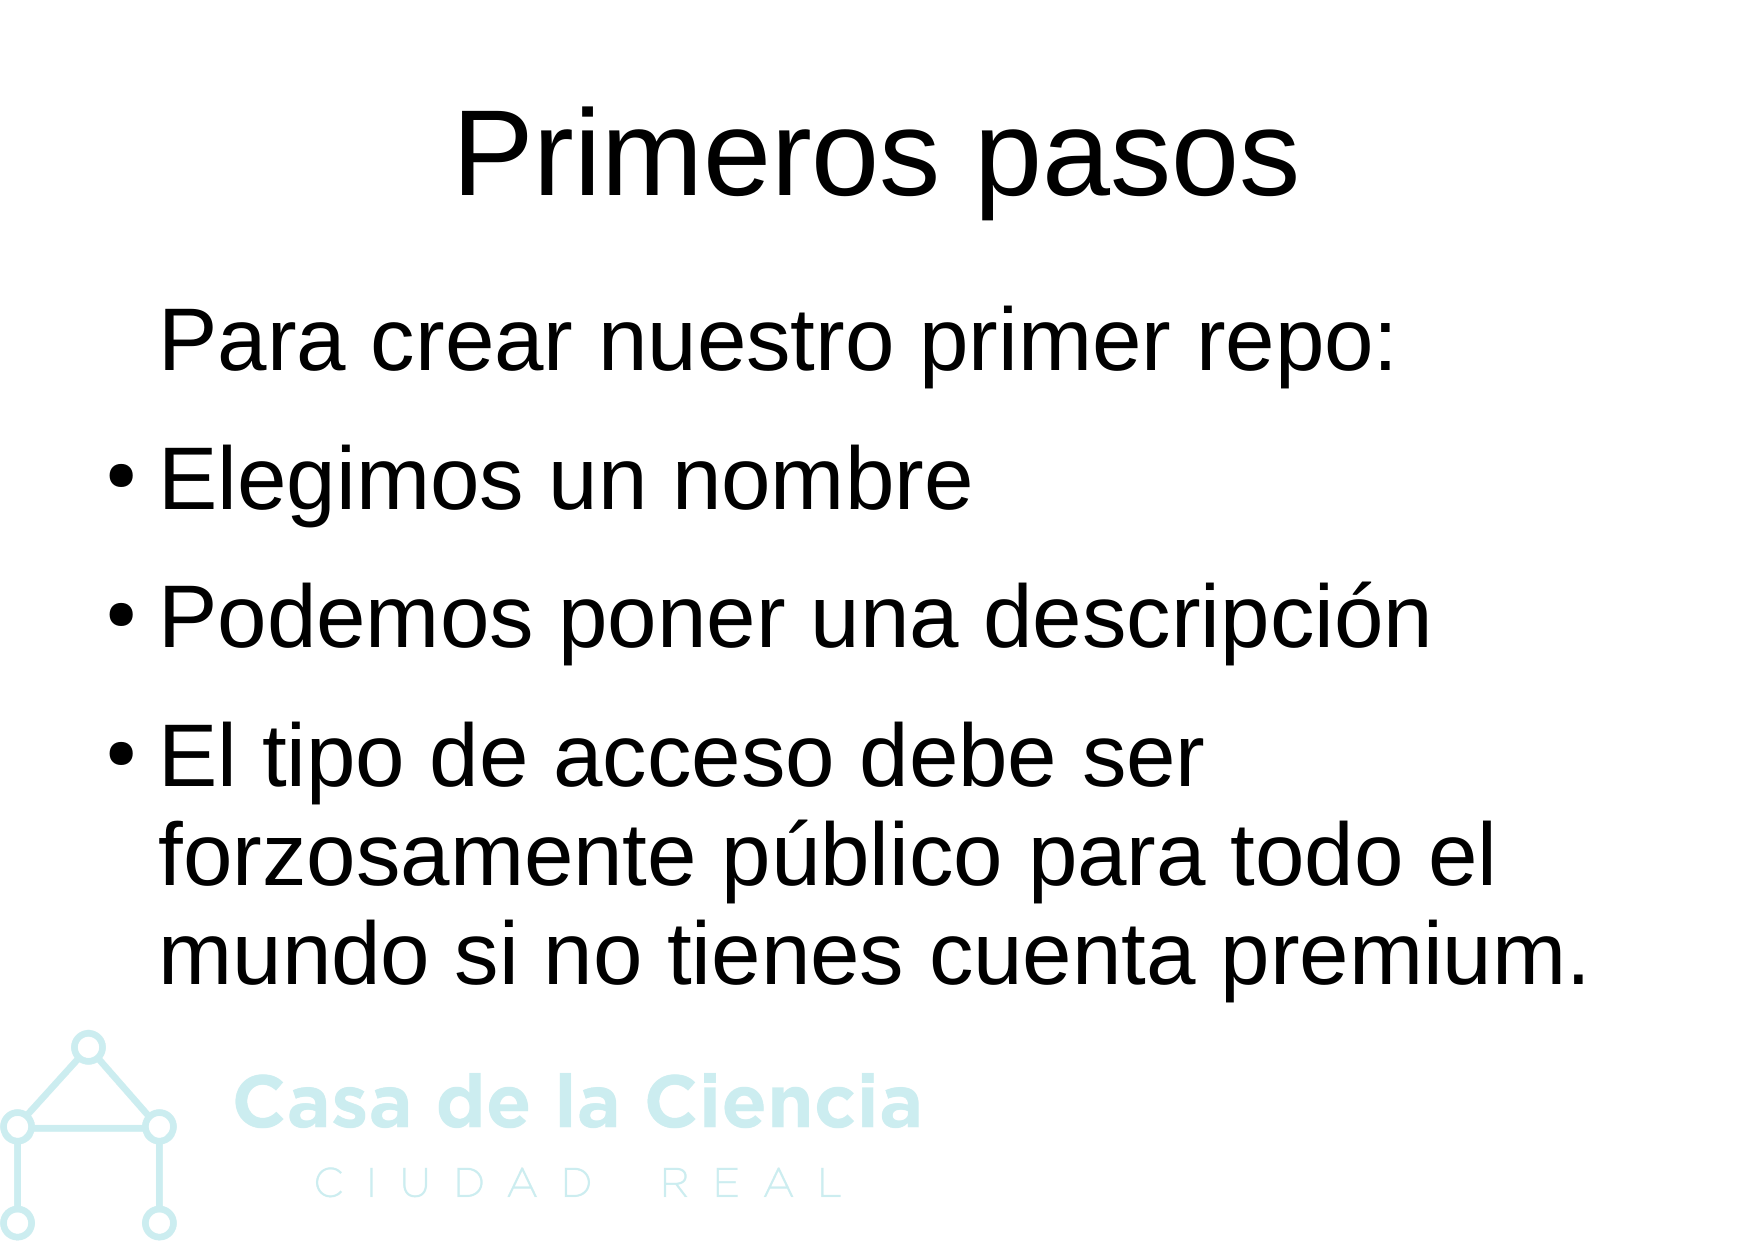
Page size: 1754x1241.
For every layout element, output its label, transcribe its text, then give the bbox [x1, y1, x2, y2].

title Primeros pasos [87, 49, 1667, 257]
list Para crear nuestro primer repo: Elegimos un nombre Podemos poner una descripción El tipo de acceso debe ser forzosamente público para todo el mundo si no tienes cuenta premium. [87, 290, 1667, 1010]
